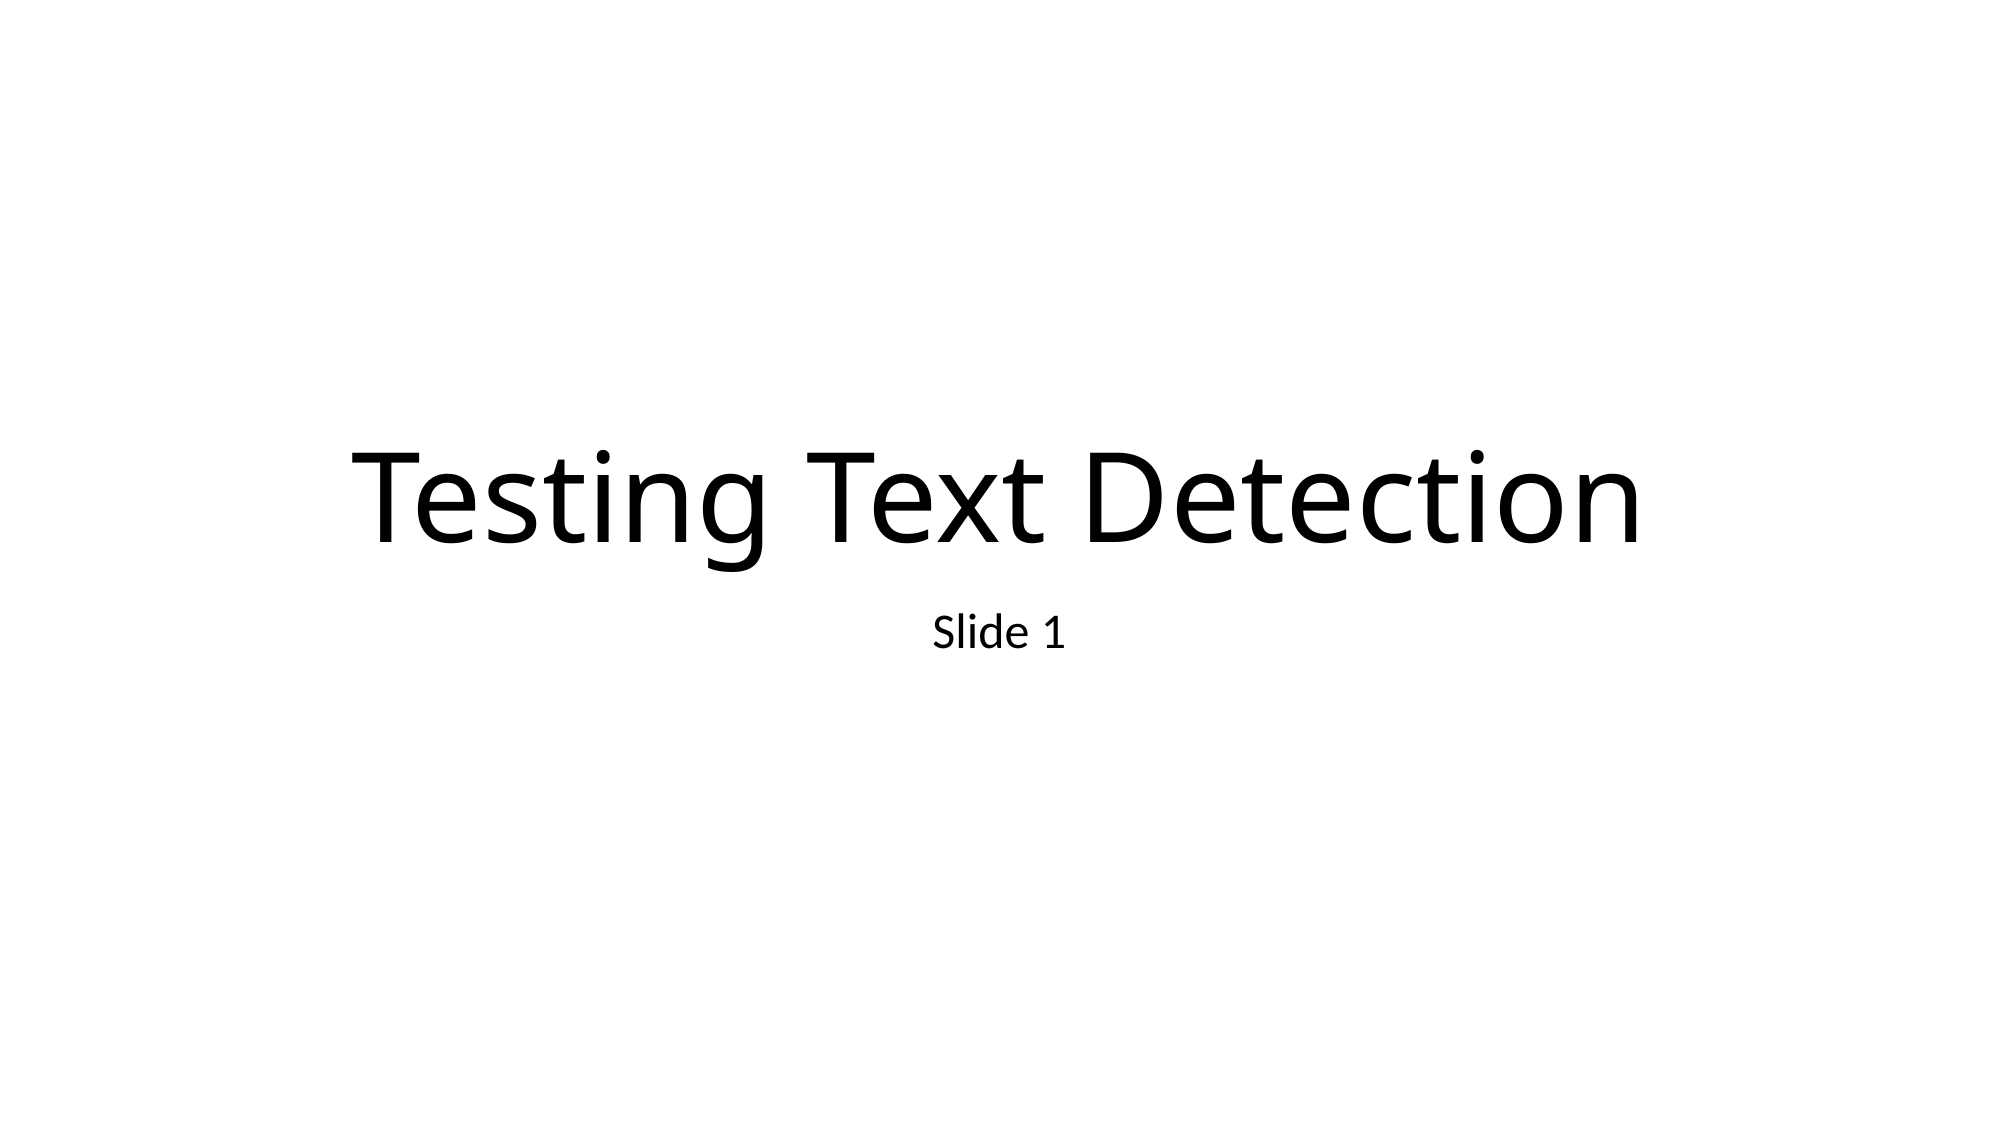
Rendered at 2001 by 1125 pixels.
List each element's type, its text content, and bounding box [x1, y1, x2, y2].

text_box Slide 1 [249, 590, 1749, 862]
text_box Testing Text Detection [249, 184, 1749, 575]
